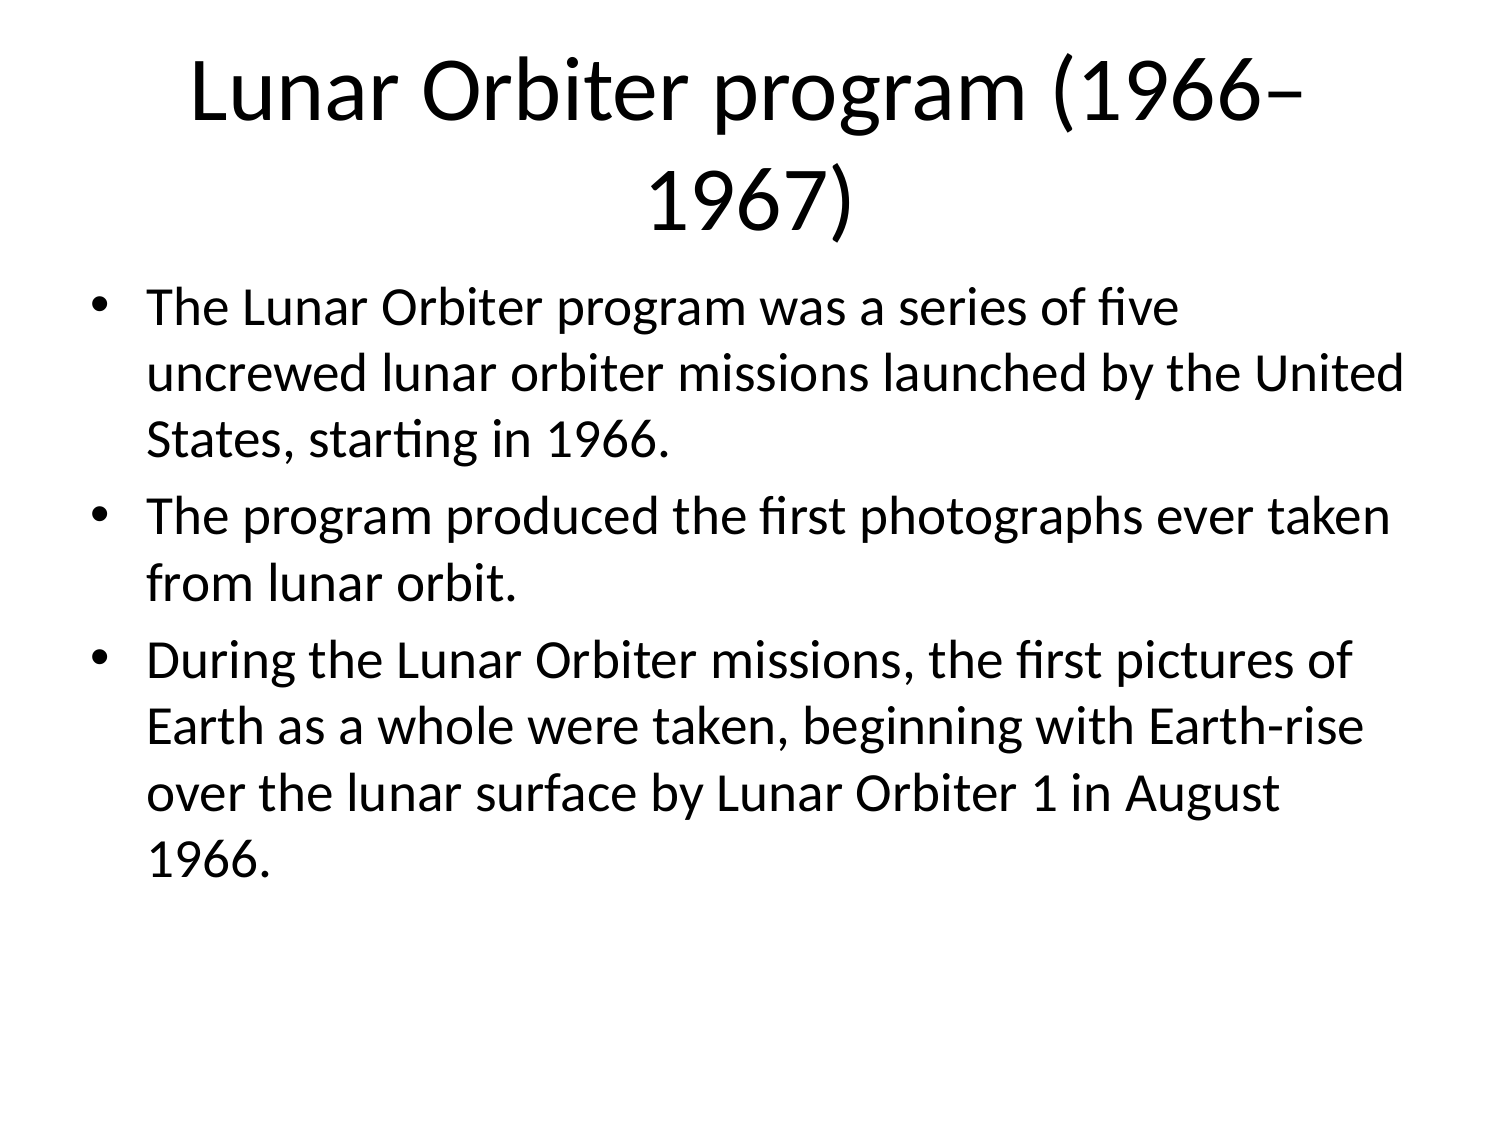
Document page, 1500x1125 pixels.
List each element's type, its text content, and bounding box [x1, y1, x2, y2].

title Lunar Orbiter program (1966–1967) [75, 45, 1425, 233]
list The Lunar Orbiter program was a series of five uncrewed lunar orbiter missions launched by the United States, starting in 1966. The program produced the first photographs ever taken from lunar orbit. During the Lunar Orbiter missions, the first pictures of Earth as a whole were taken, beginning with Earth-rise over the lunar surface by Lunar Orbiter 1 in August 1966. [75, 262, 1425, 1005]
